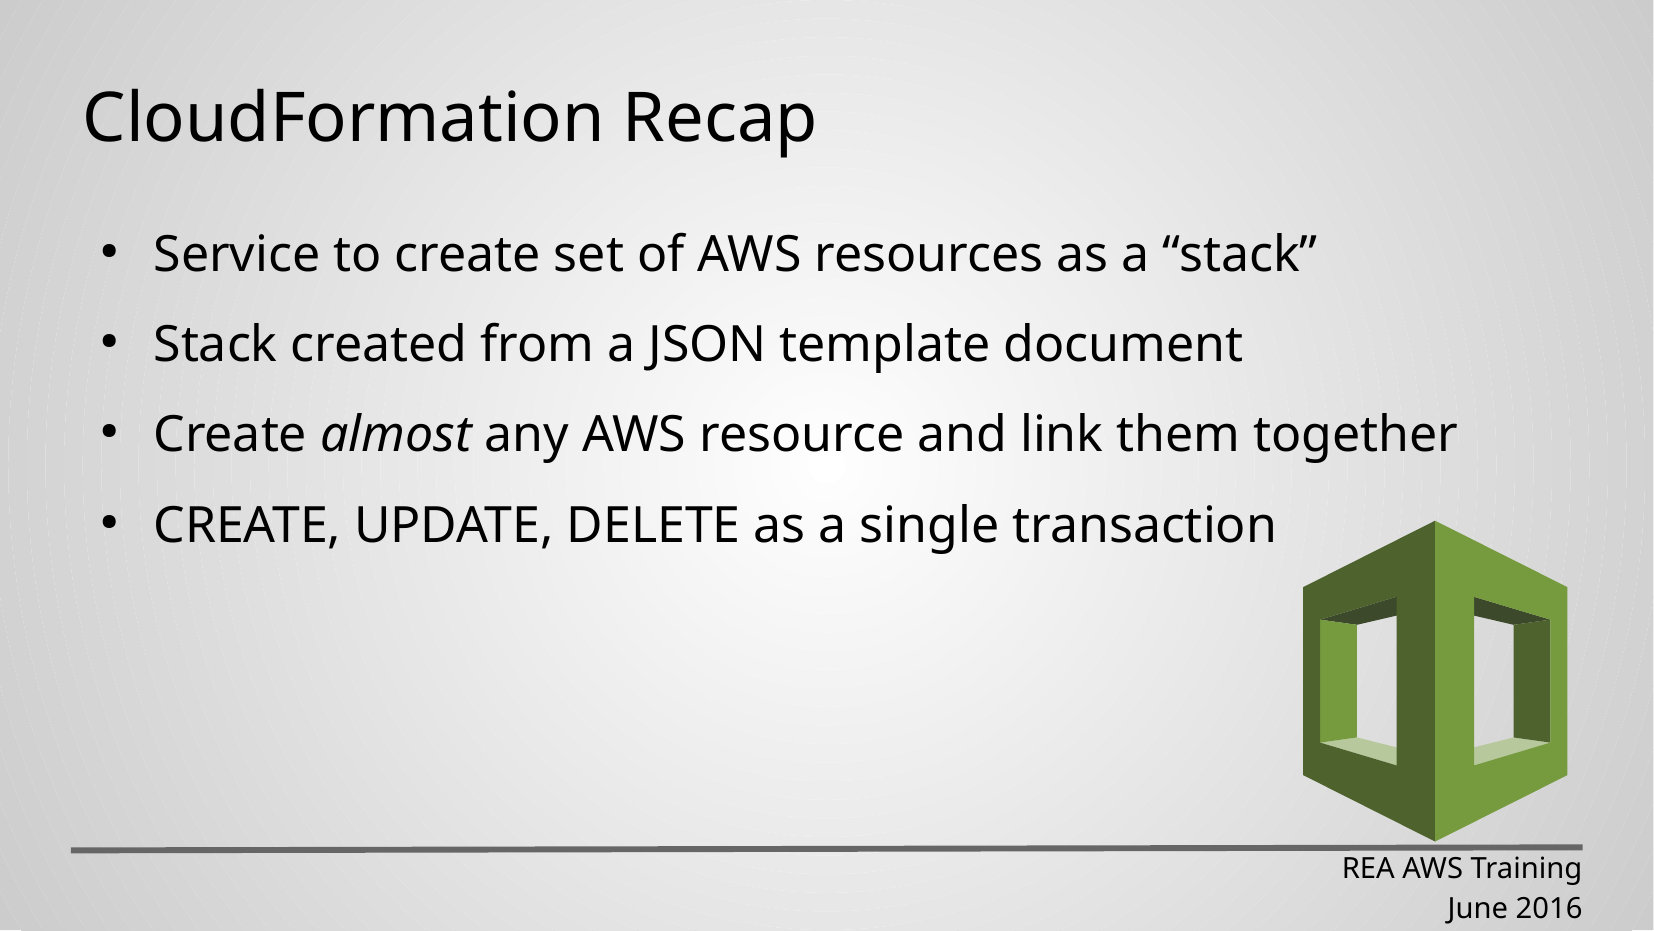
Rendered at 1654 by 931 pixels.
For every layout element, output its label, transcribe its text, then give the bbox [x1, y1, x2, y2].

picture [1299, 513, 1571, 846]
title CloudFormation Recap [82, 37, 1571, 193]
list Service to create set of AWS resources as a “stack” Stack created from a JSON template document Create almost any AWS resource and link them together CREATE, UPDATE, DELETE as a single transaction [82, 217, 1571, 827]
